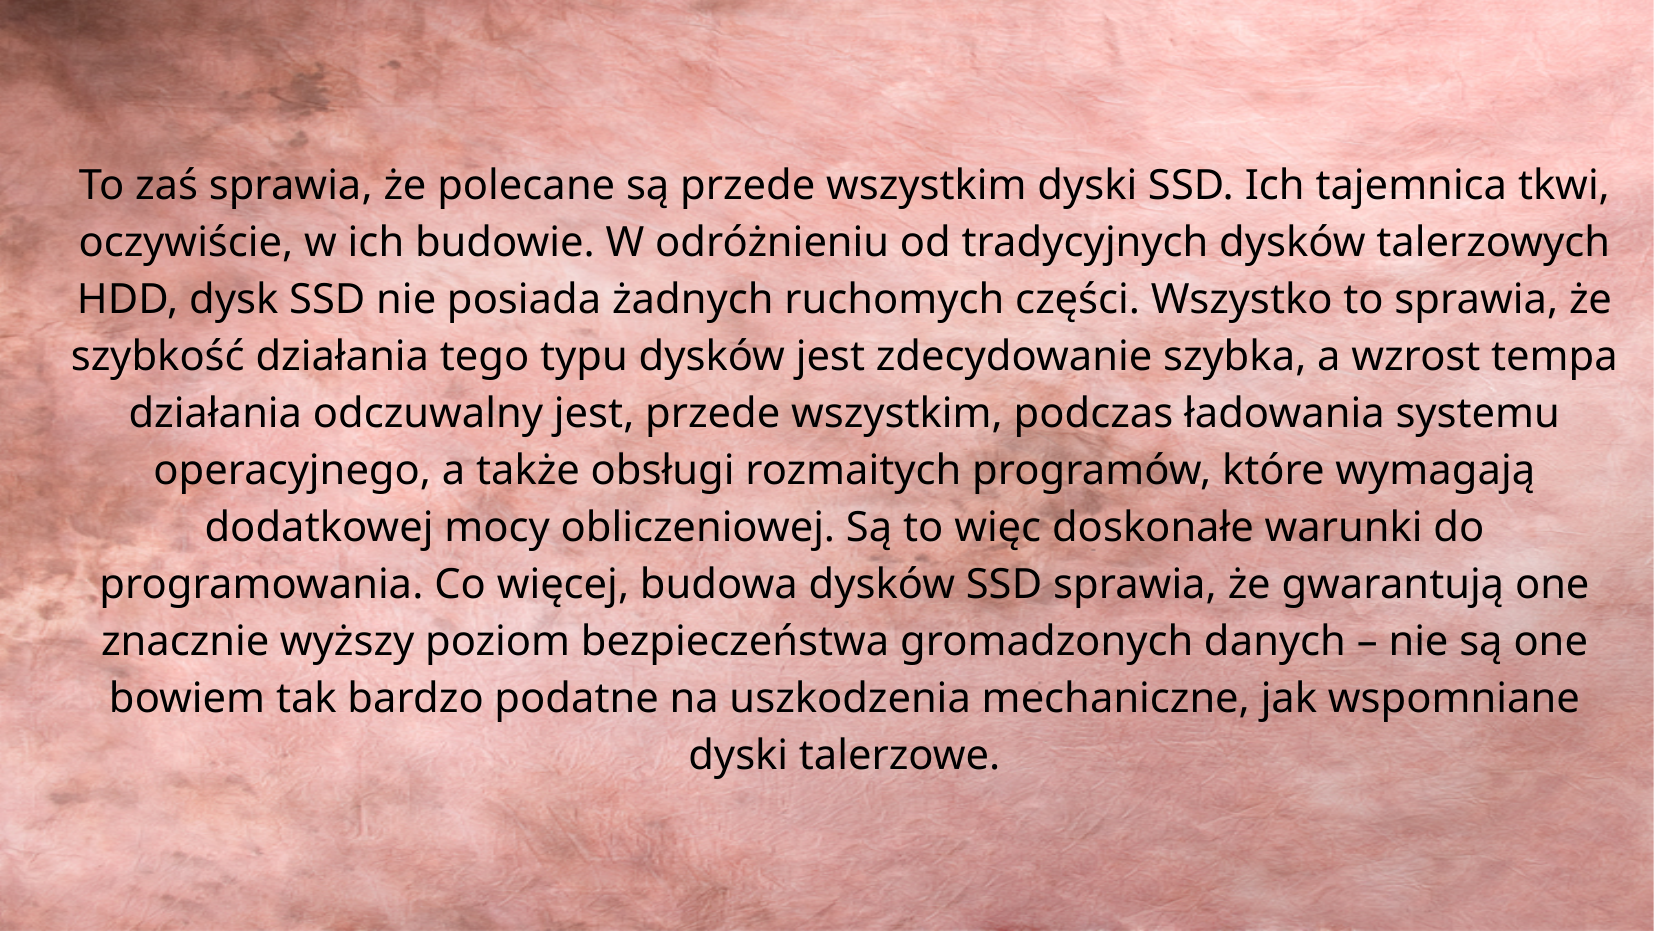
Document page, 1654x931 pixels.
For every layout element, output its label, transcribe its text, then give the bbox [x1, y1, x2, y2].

title To zaś sprawia, że polecane są przede wszystkim dyski SSD. Ich tajemnica tkwi, oczywiście, w ich budowie. W odróżnieniu od tradycyjnych dysków talerzowych HDD, dysk SSD nie posiada żadnych ruchomych części. Wszystko to sprawia, że szybkość działania tego typu dysków jest zdecydowanie szybka, a wzrost tempa działania odczuwalny jest, przede wszystkim, podczas ładowania systemu operacyjnego, a także obsługi rozmaitych programów, które wymagają dodatkowej mocy obliczeniowej. Są to więc doskonałe warunki do programowania. Co więcej, budowa dysków SSD sprawia, że gwarantują one znacznie wyższy poziom bezpieczeństwa gromadzonych danych – nie są one bowiem tak bardzo podatne na uszkodzenia mechaniczne, jak wspomniane dyski talerzowe. [60, 30, 1629, 907]
picture [0, 0, 1654, 931]
